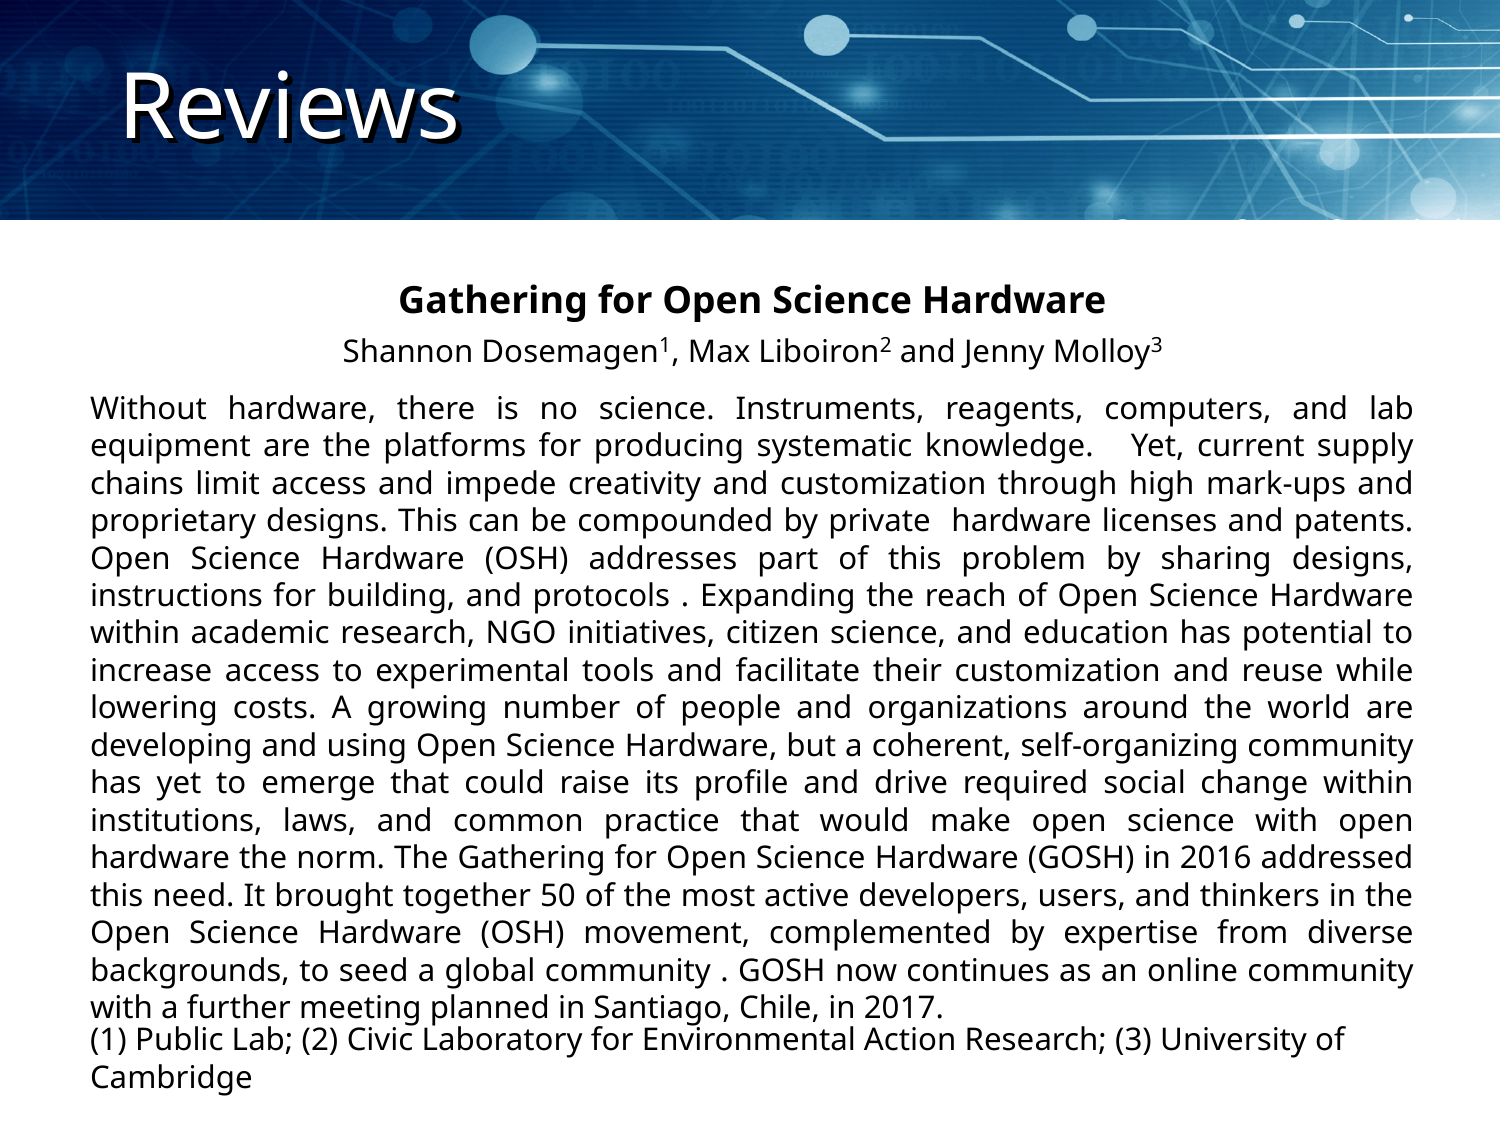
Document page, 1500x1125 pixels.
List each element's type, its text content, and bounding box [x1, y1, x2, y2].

list Gathering for Open Science Hardware Shannon Dosemagen1, Max Liboiron2 and Jenny Molloy3 Without hardware, there is no science. Instruments, reagents, computers, and lab equipment are the platforms for producing systematic knowledge. Yet, current supply chains limit access and impede creativity and customization through high mark-ups and proprietary designs. This can be compounded by private hardware licenses and patents. Open Science Hardware (OSH) addresses part of this problem by sharing designs, instructions for building, and protocols . Expanding the reach of Open Science Hardware within academic research, NGO initiatives, citizen science, and education has potential to increase access to experimental tools and facilitate their customization and reuse while lowering costs. A growing number of people and organizations around the world are developing and using Open Science Hardware, but a coherent, self-organizing community has yet to emerge that could raise its profile and drive required social change within institutions, laws, and common practice that would make open science with open hardware the norm. The Gathering for Open Science Hardware (GOSH) in 2016 addressed this need. It brought together 50 of the most active developers, users, and thinkers in the Open Science Hardware (OSH) movement, complemented by expertise from diverse backgrounds, to seed a global community . GOSH now continues as an online community with a further meeting planned in Santiago, Chile, in 2017. [75, 281, 1435, 1011]
title Reviews [103, 0, 1397, 218]
text_box (1) Public Lab; (2) Civic Laboratory for Environmental Action Research; (3) University of Cambridge [75, 1011, 1469, 1065]
